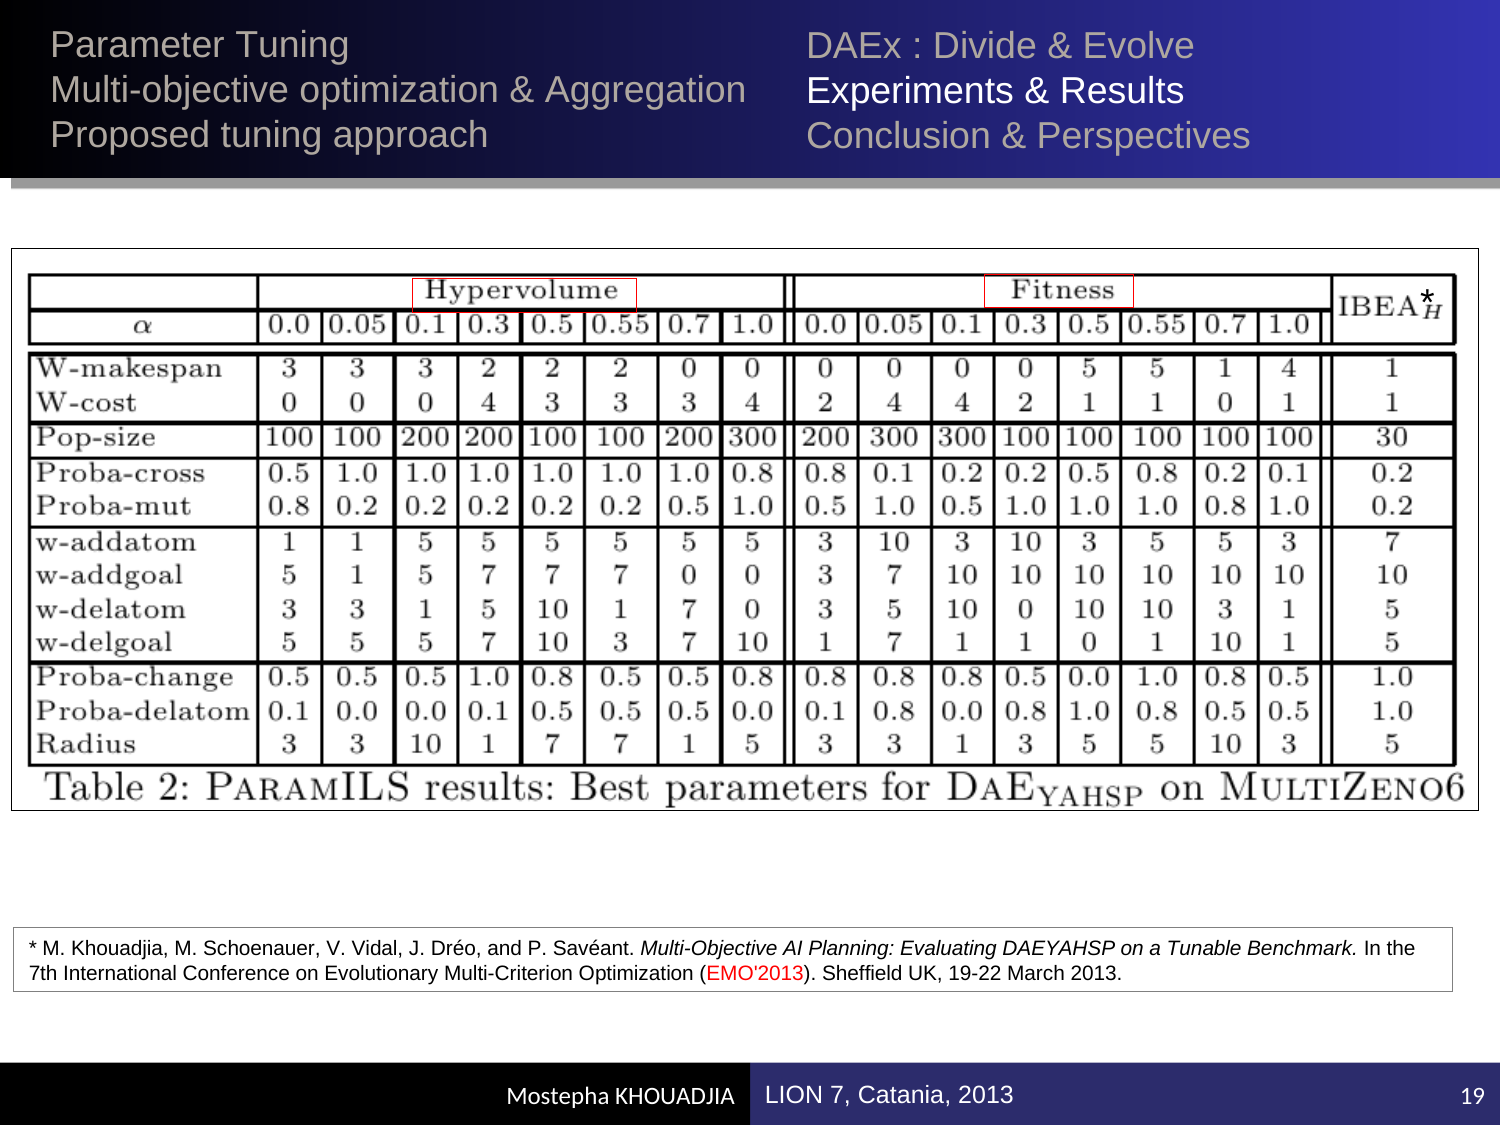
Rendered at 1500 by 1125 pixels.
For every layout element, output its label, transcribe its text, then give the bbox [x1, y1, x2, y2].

text_box DAEx : Divide & Evolve Experiments & Results Conclusion & Perspectives [791, 13, 1500, 164]
text_box Parameter Tuning Multi-objective optimization & Aggregation Proposed tuning approach [35, 12, 815, 519]
text_box * M. Khouadjia, M. Schoenauer, V. Vidal, J. Dréo, and P. Savéant. Multi-Objective AI Planning: Evaluating DAEYAHSP on a Tunable Benchmark. In the 7th International Conference on Evolutionary Multi-Criterion Optimization (EMO'2013). Sheffield UK, 19-22 March 2013. [13, 927, 1453, 992]
picture [11, 247, 1479, 811]
text_box * [1405, 270, 1450, 331]
